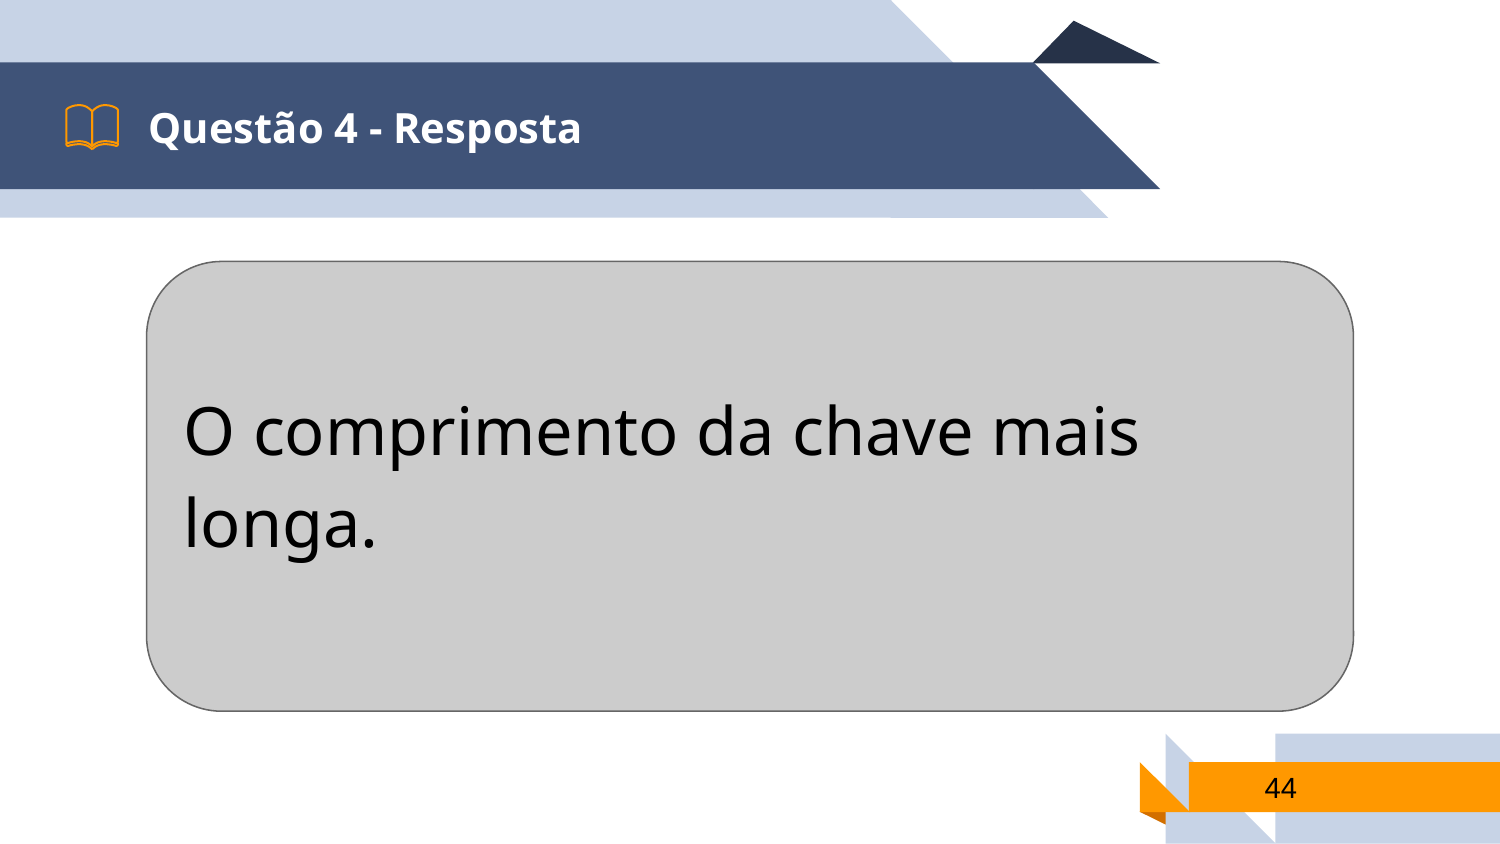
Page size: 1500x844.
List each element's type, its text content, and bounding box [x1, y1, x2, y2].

text_box O comprimento da chave mais longa. [146, 261, 1354, 712]
title Questão 4 - Resposta [133, 64, 997, 190]
slide_number <number> [1249, 760, 1494, 813]
